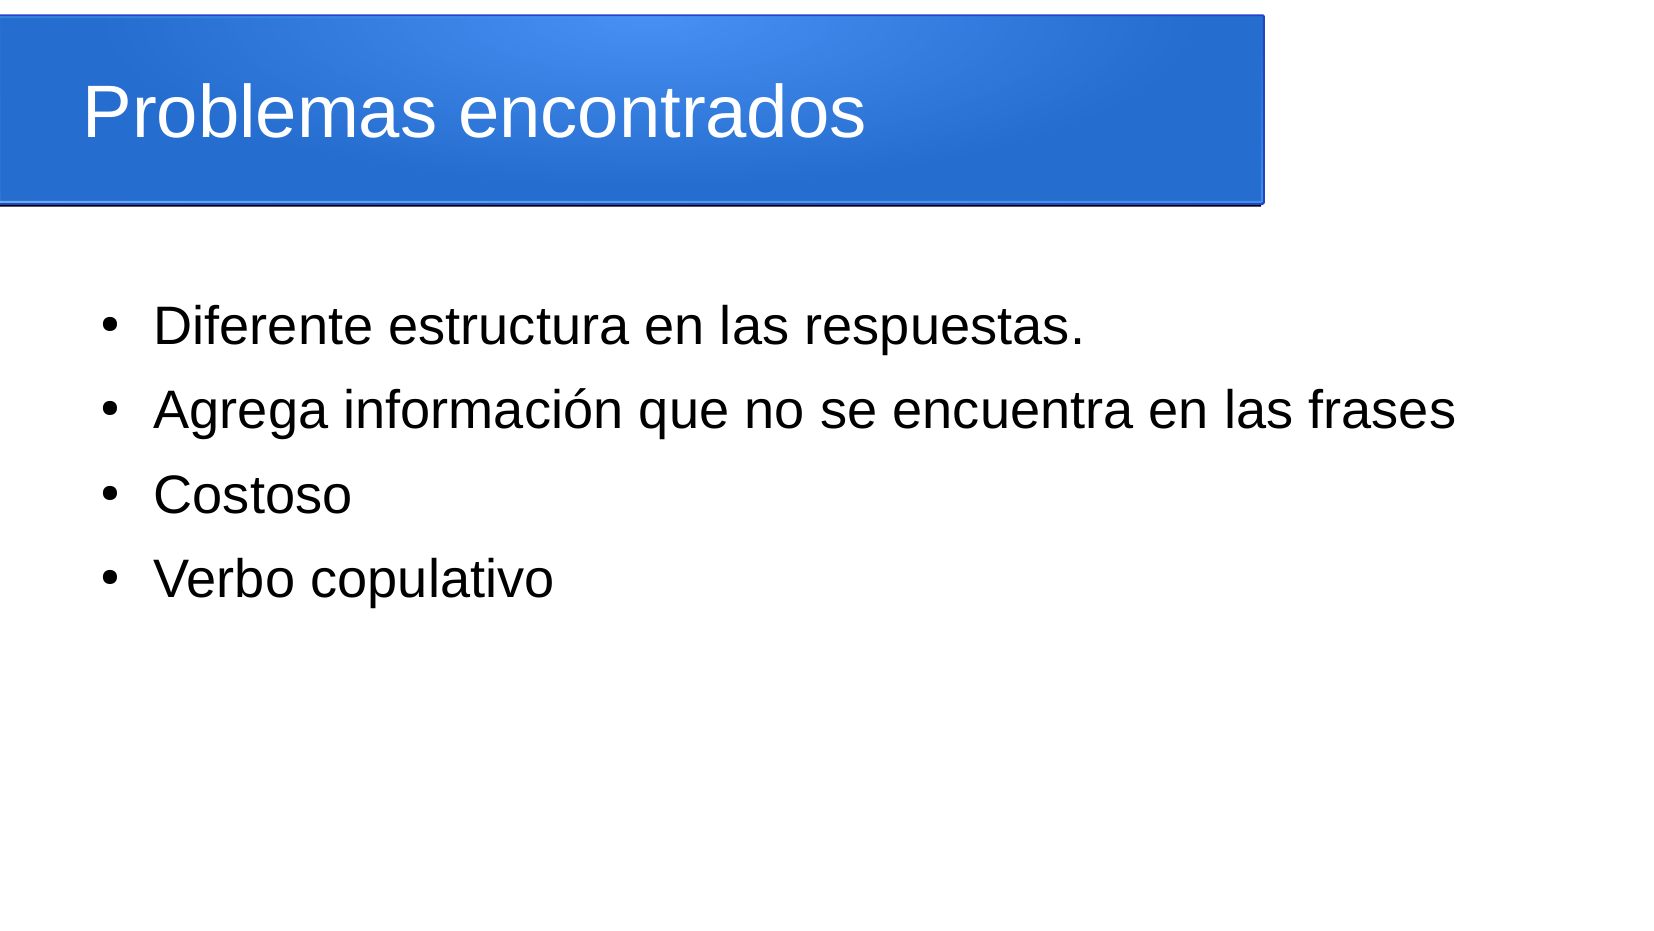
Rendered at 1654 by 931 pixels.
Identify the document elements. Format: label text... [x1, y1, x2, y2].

title Problemas encontrados [82, 35, 1235, 189]
list Diferente estructura en las respuestas. Agrega información que no se encuentra en las frases Costoso Verbo copulativo [82, 295, 1571, 835]
